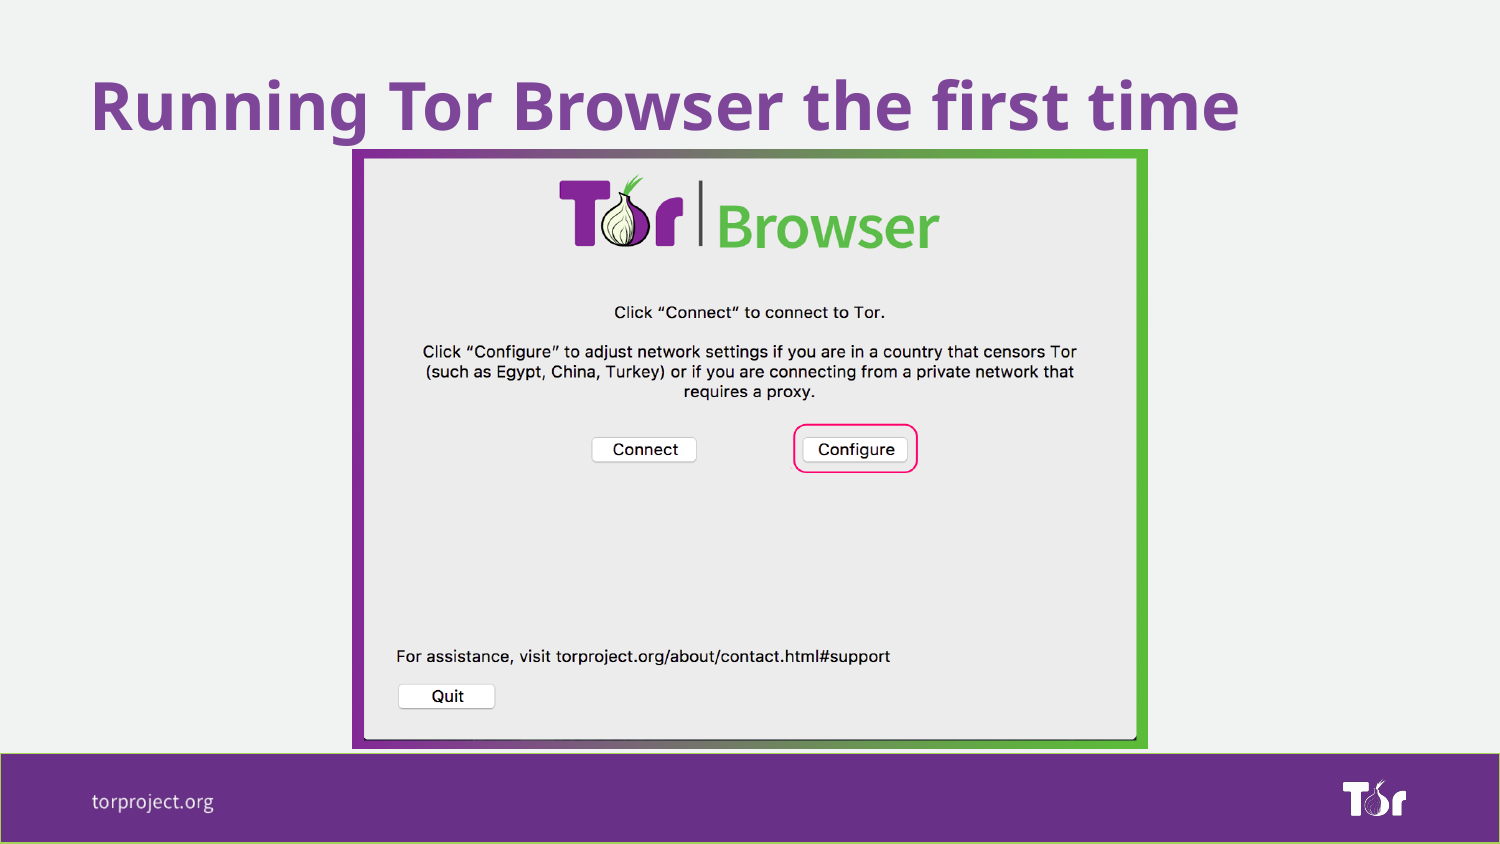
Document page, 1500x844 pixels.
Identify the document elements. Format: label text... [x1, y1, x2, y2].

picture [75, 780, 604, 821]
text_box Running Tor Browser the first time [75, 33, 1425, 174]
picture [1343, 778, 1406, 816]
picture [352, 149, 1148, 749]
